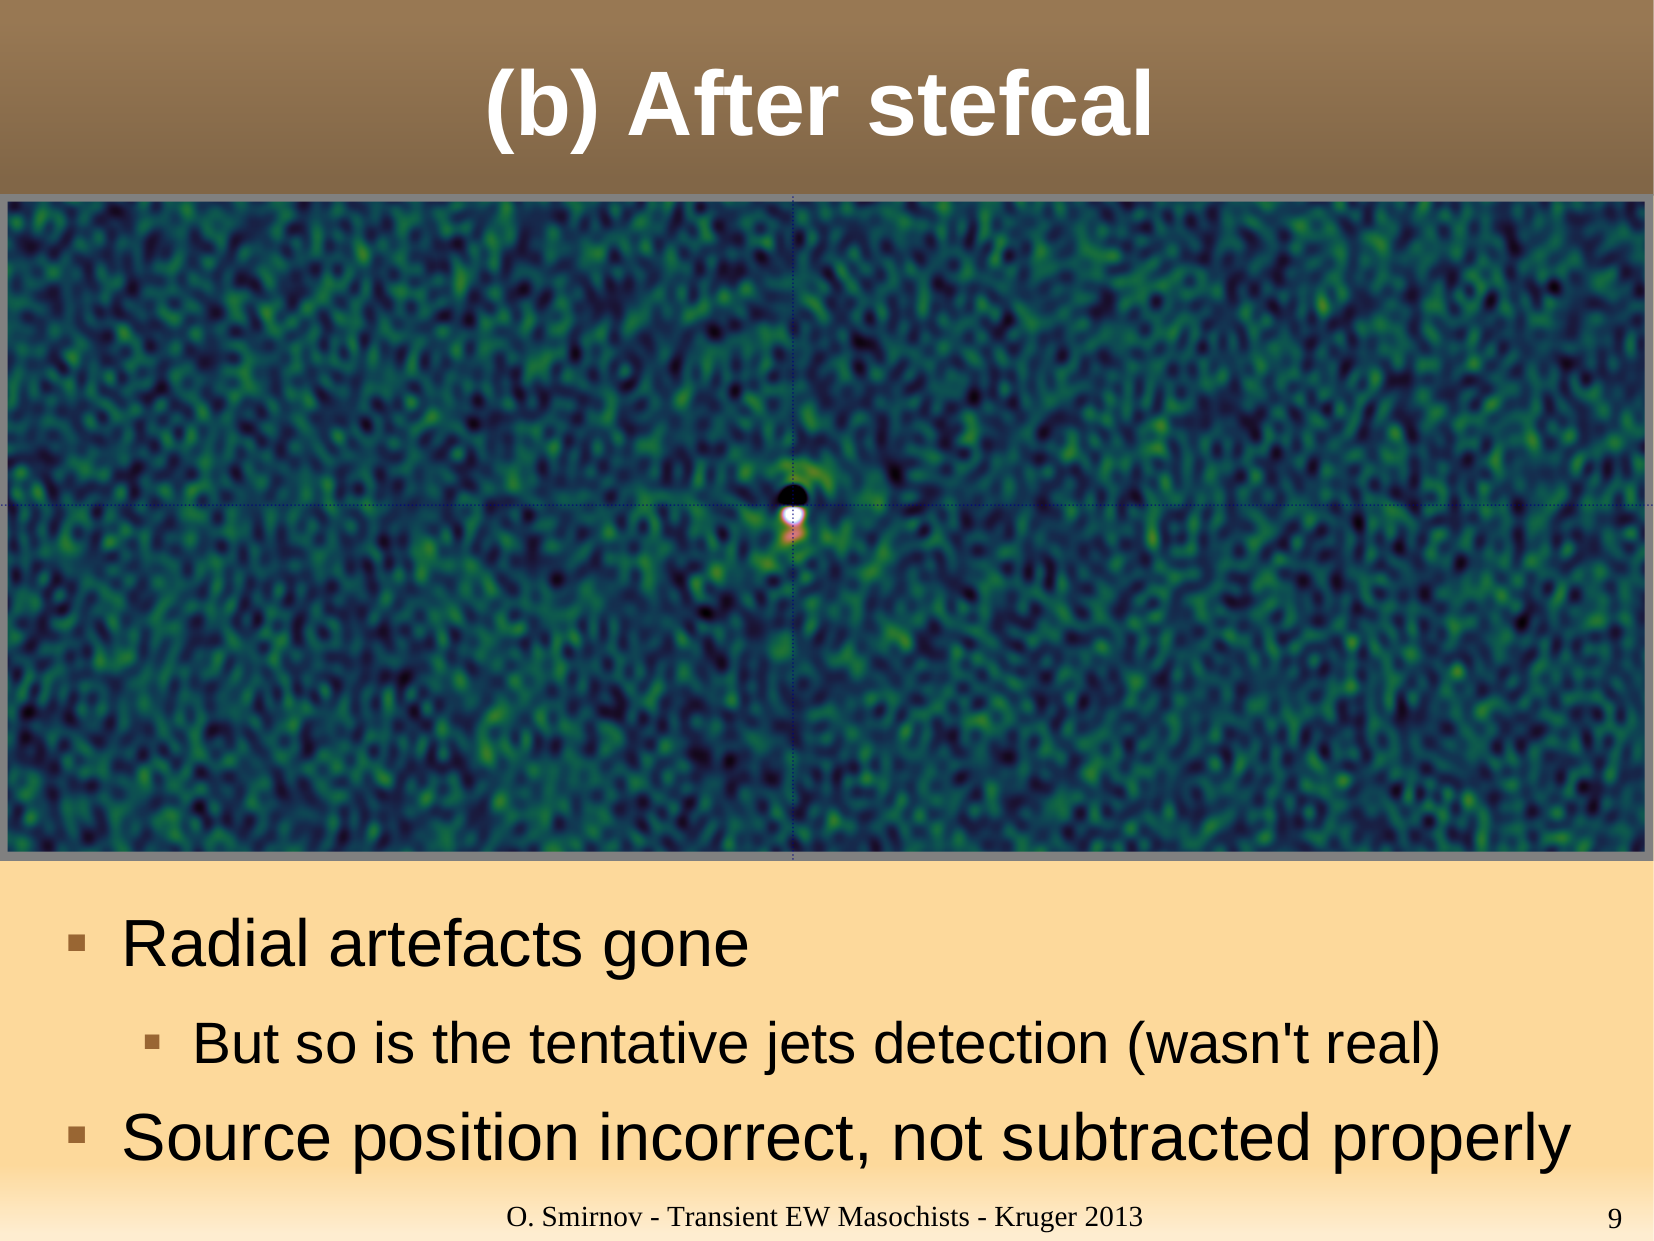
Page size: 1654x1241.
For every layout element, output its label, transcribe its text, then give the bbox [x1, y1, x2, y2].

list Radial artefacts gone But so is the tentative jets detection (wasn't real) Source position incorrect, not subtracted properly [50, 906, 1641, 1241]
picture [0, 0, 1654, 1241]
title (b) After stefcal [76, 0, 1565, 194]
